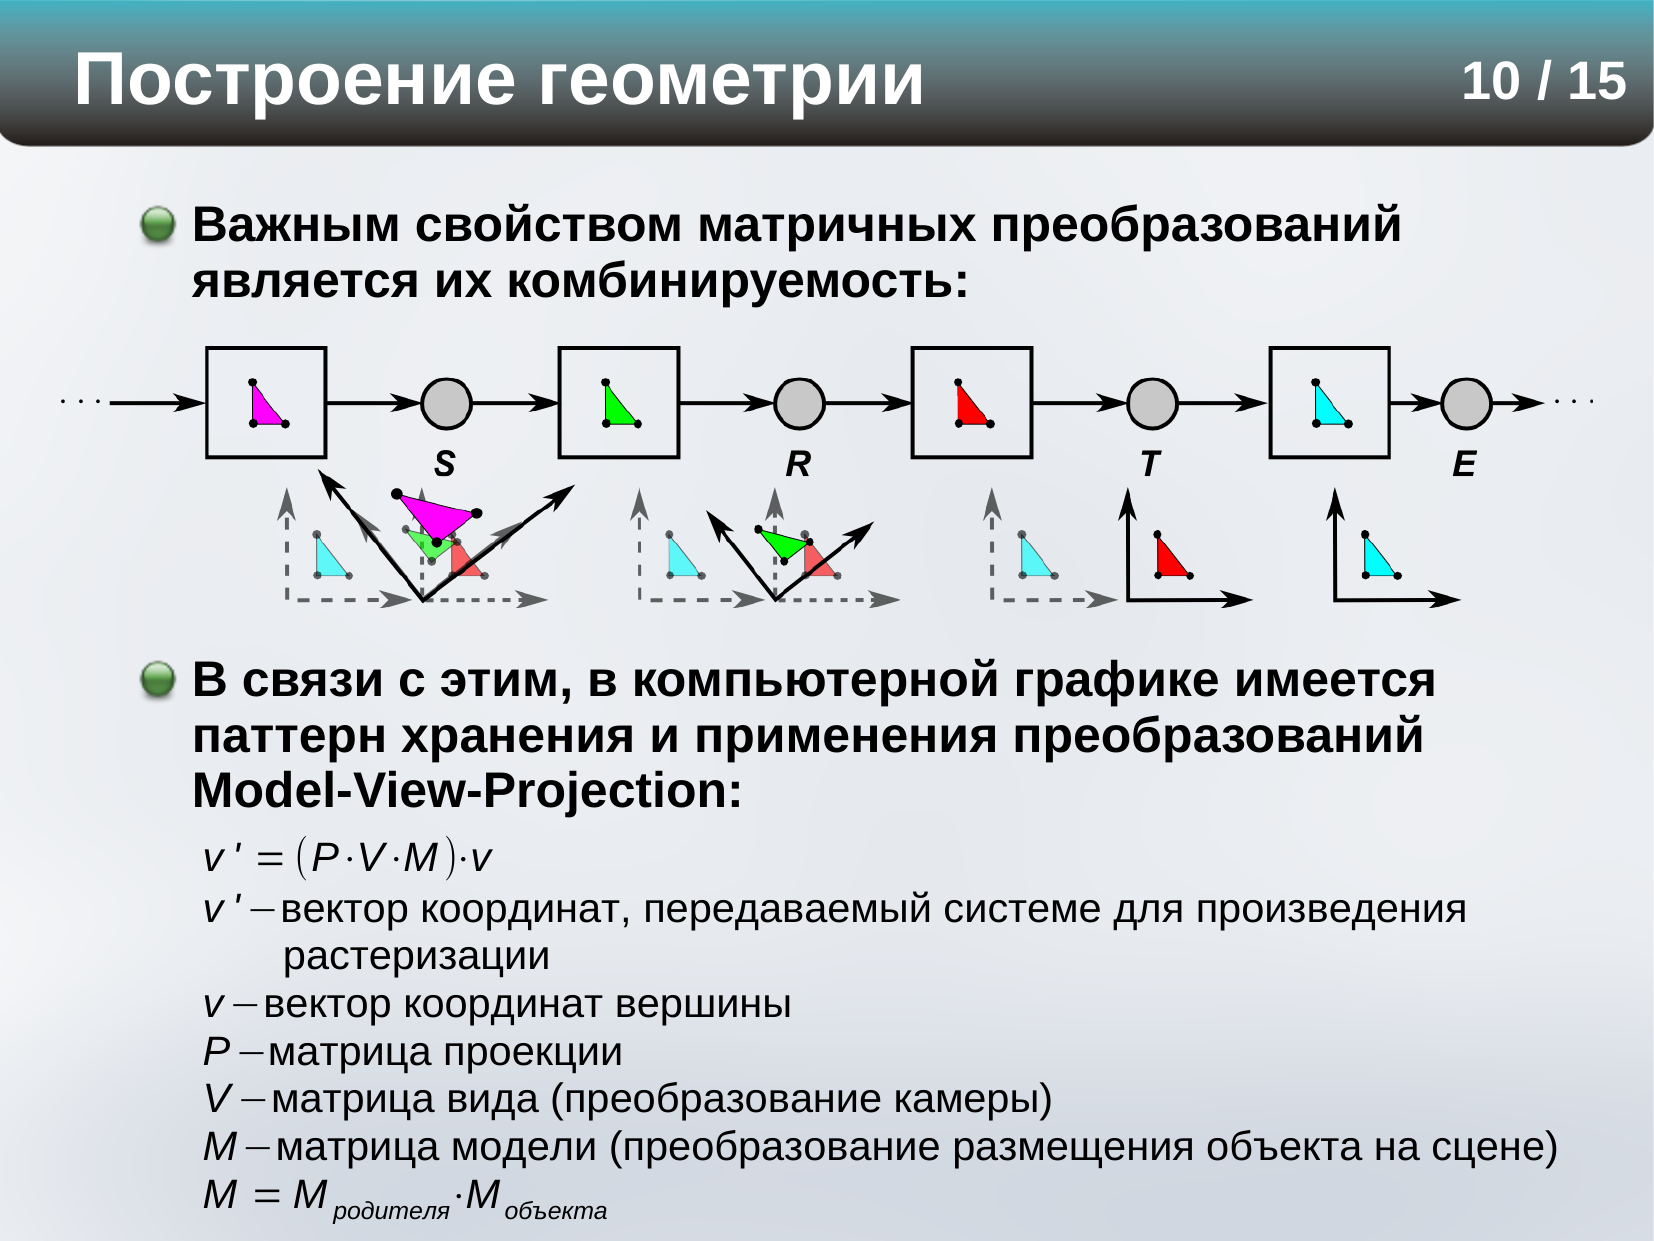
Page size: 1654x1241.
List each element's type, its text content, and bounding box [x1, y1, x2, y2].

text_box Построение геометрии [59, 29, 1418, 129]
picture [0, 0, 1654, 1241]
text_box <номер> / 15 [1446, 42, 1654, 179]
chart [196, 832, 1569, 1224]
text_box В связи с этим, в компьютерной графике имеется паттерн хранения и применения преобразований Model-View-Projection: [118, 643, 1595, 826]
text_box Важным свойством матричных преобразований является их комбинируемость: [118, 189, 1595, 316]
